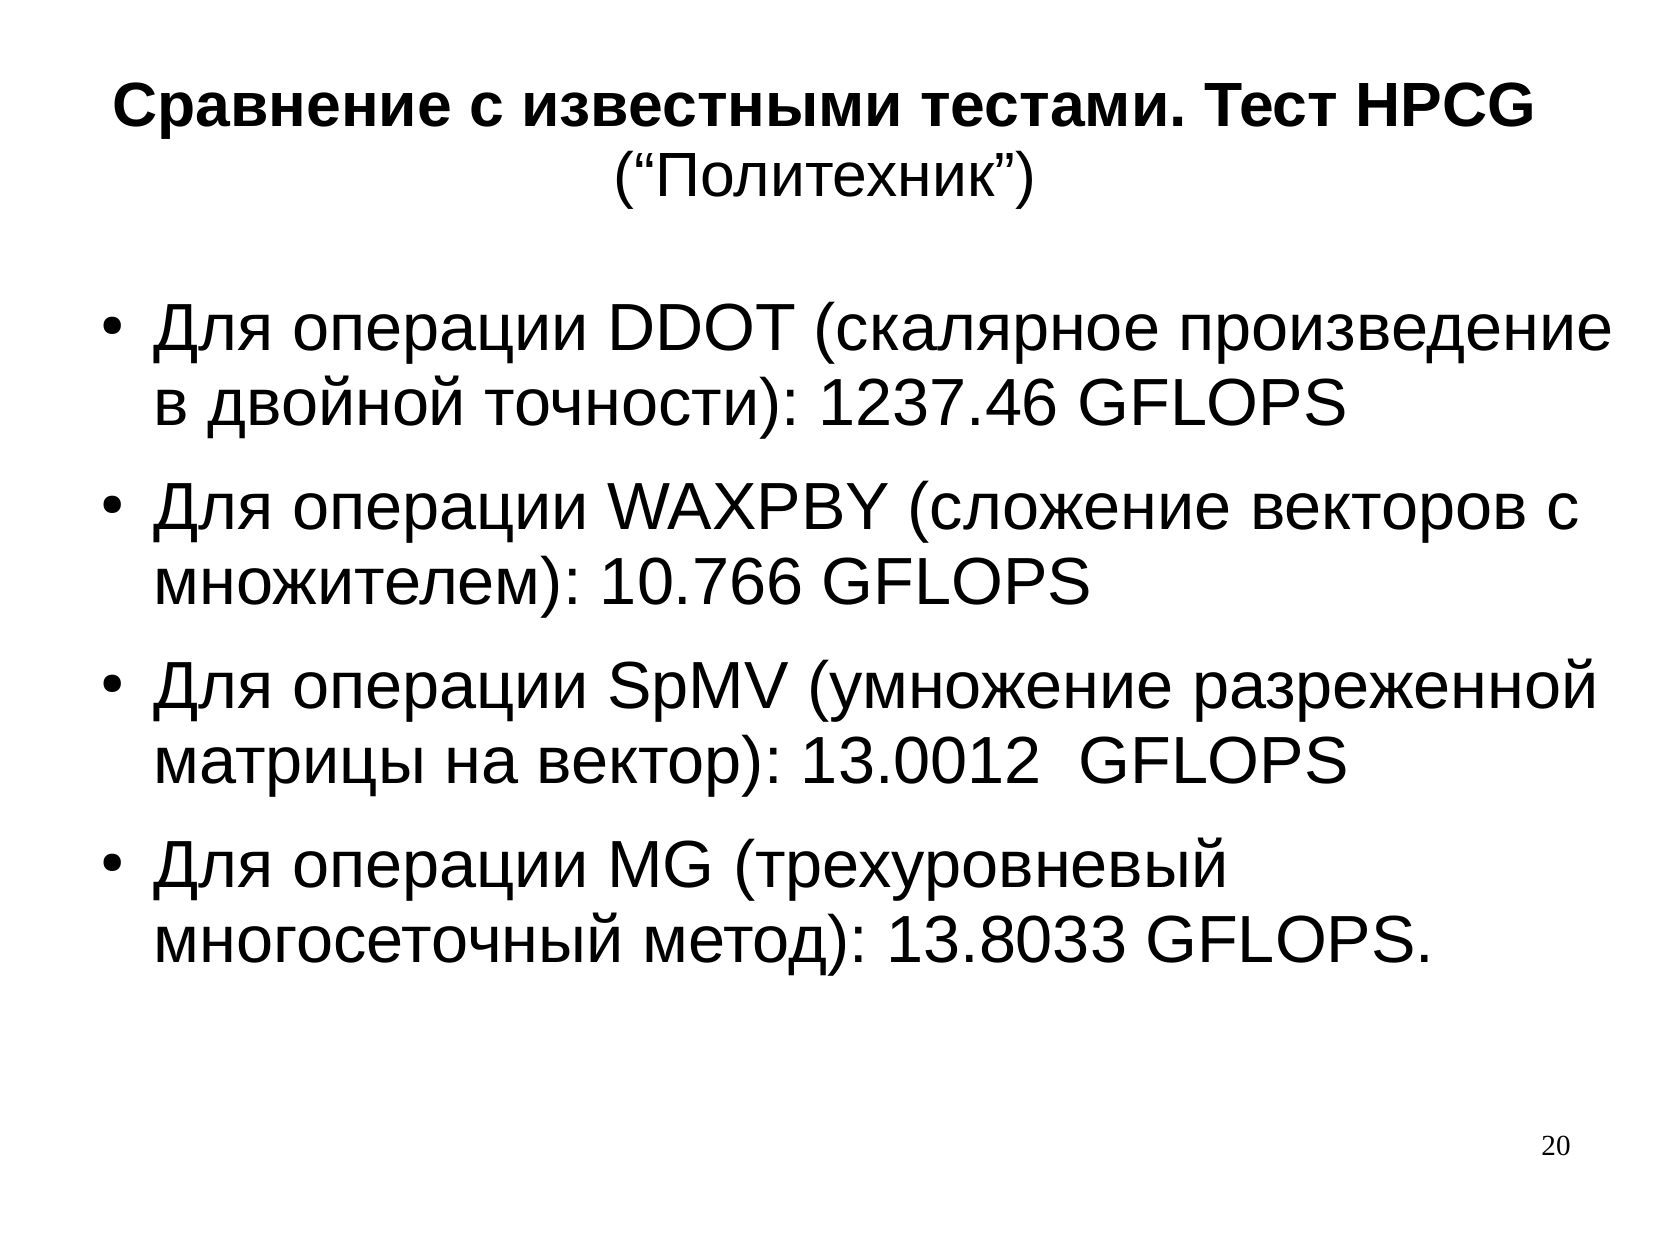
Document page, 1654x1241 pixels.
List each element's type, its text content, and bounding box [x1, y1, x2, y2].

title Сравнение с известными тестами. Тест HPCG (“Политехник”) [15, 0, 1636, 210]
list Для операции DDOT (скалярное произведение в двойной точности): 1237.46 GFLOPS Для операции WAXPBY (сложение векторов с множителем): 10.766 GFLOPS Для операции SpMV (умножение разреженной матрицы на вектор): 13.0012 GFLOPS Для операции MG (трехуровневый многосеточный метод): 13.8033 GFLOPS. [82, 290, 1636, 1216]
